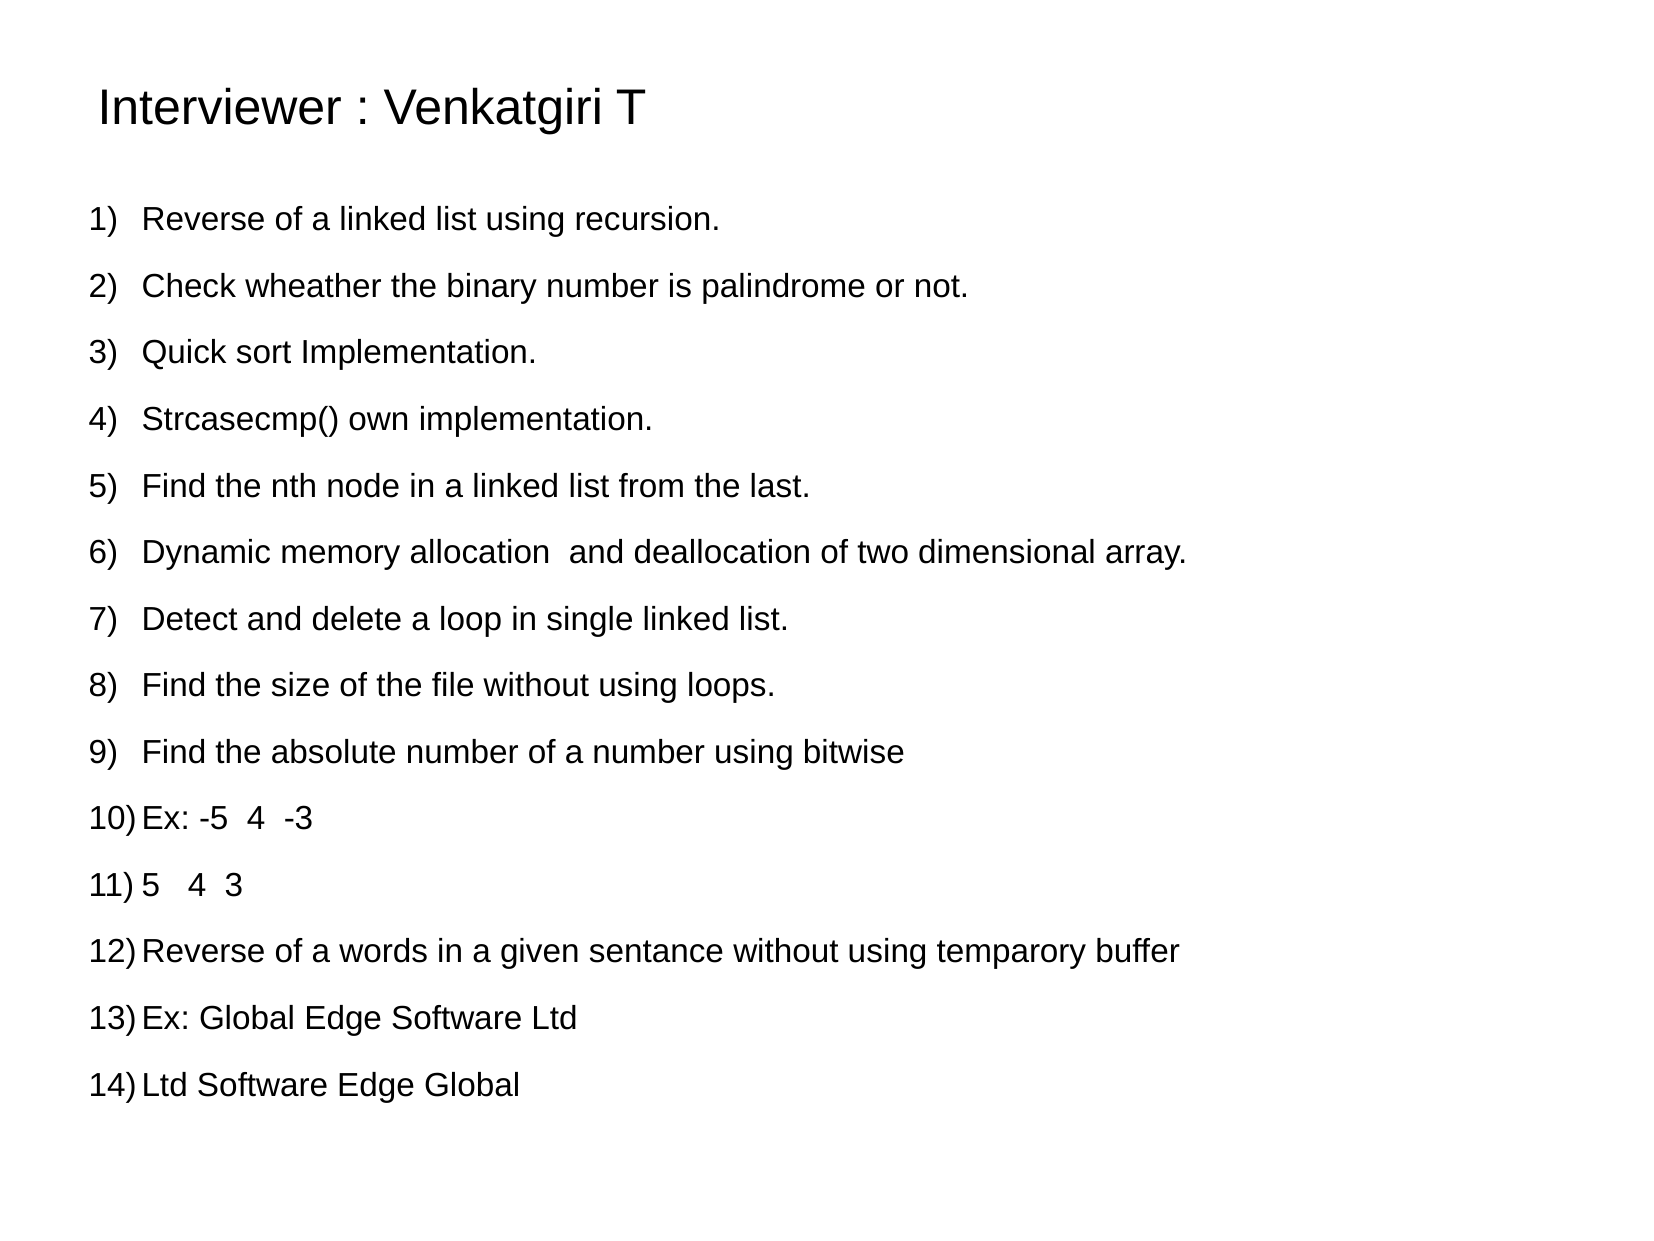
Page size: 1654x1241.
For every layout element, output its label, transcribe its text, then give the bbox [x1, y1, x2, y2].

title Interviewer : Venkatgiri T [47, 49, 697, 166]
list Reverse of a linked list using recursion. Check wheather the binary number is palindrome or not. Quick sort Implementation. Strcasecmp() own implementation. Find the nth node in a linked list from the last. Dynamic memory allocation and deallocation of two dimensional array. Detect and delete a loop in single linked list. Find the size of the file without using loops. Find the absolute number of a number using bitwise Ex: -5 4 -3 5 4 3 Reverse of a words in a given sentance without using temparory buffer Ex: Global Edge Software Ltd Ltd Software Edge Global [70, 200, 1559, 1193]
